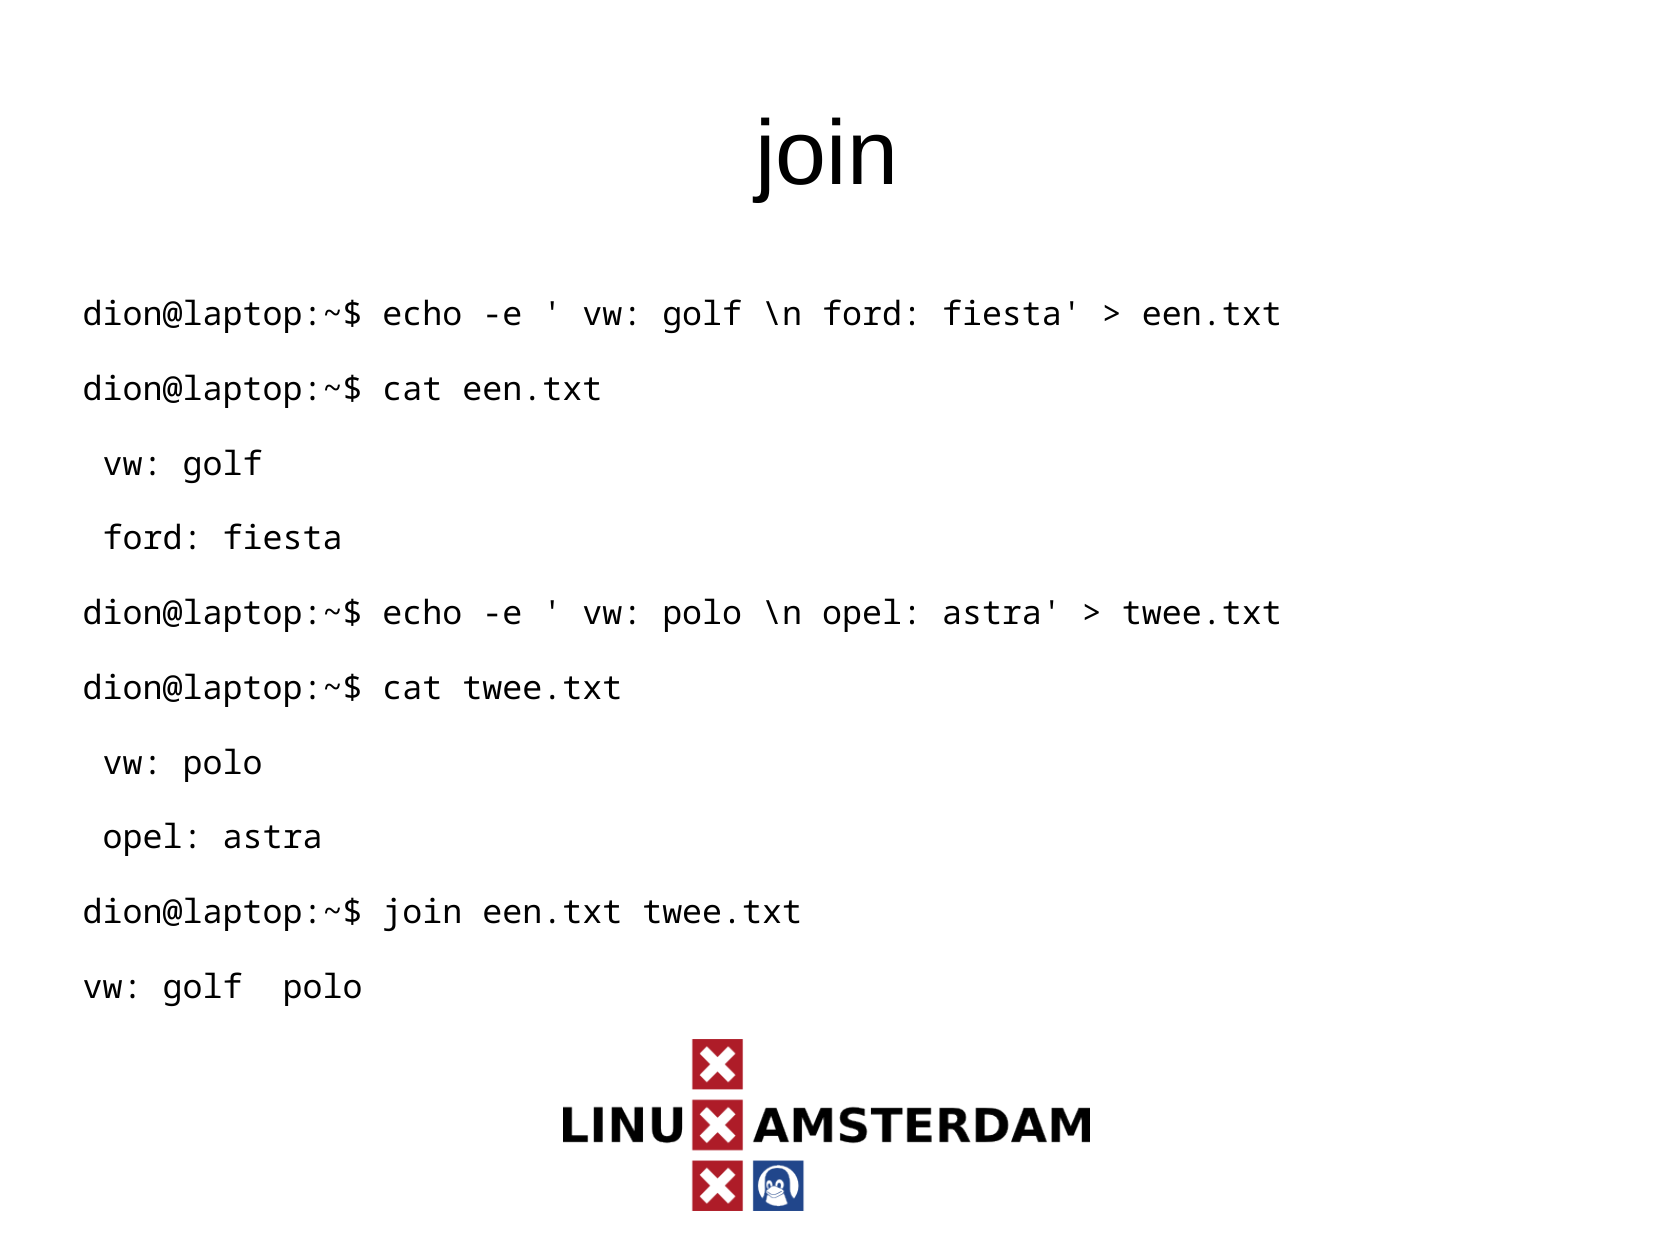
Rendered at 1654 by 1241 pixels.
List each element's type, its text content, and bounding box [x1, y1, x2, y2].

list dion@laptop:~$ echo -e ' vw: golf \n ford: fiesta' > een.txt dion@laptop:~$ cat een.txt vw: golf ford: fiesta dion@laptop:~$ echo -e ' vw: polo \n opel: astra' > twee.txt dion@laptop:~$ cat twee.txt vw: polo opel: astra dion@laptop:~$ join een.txt twee.txt vw: golf polo [82, 290, 1571, 1010]
title join [82, 49, 1571, 257]
picture [563, 1039, 1090, 1211]
